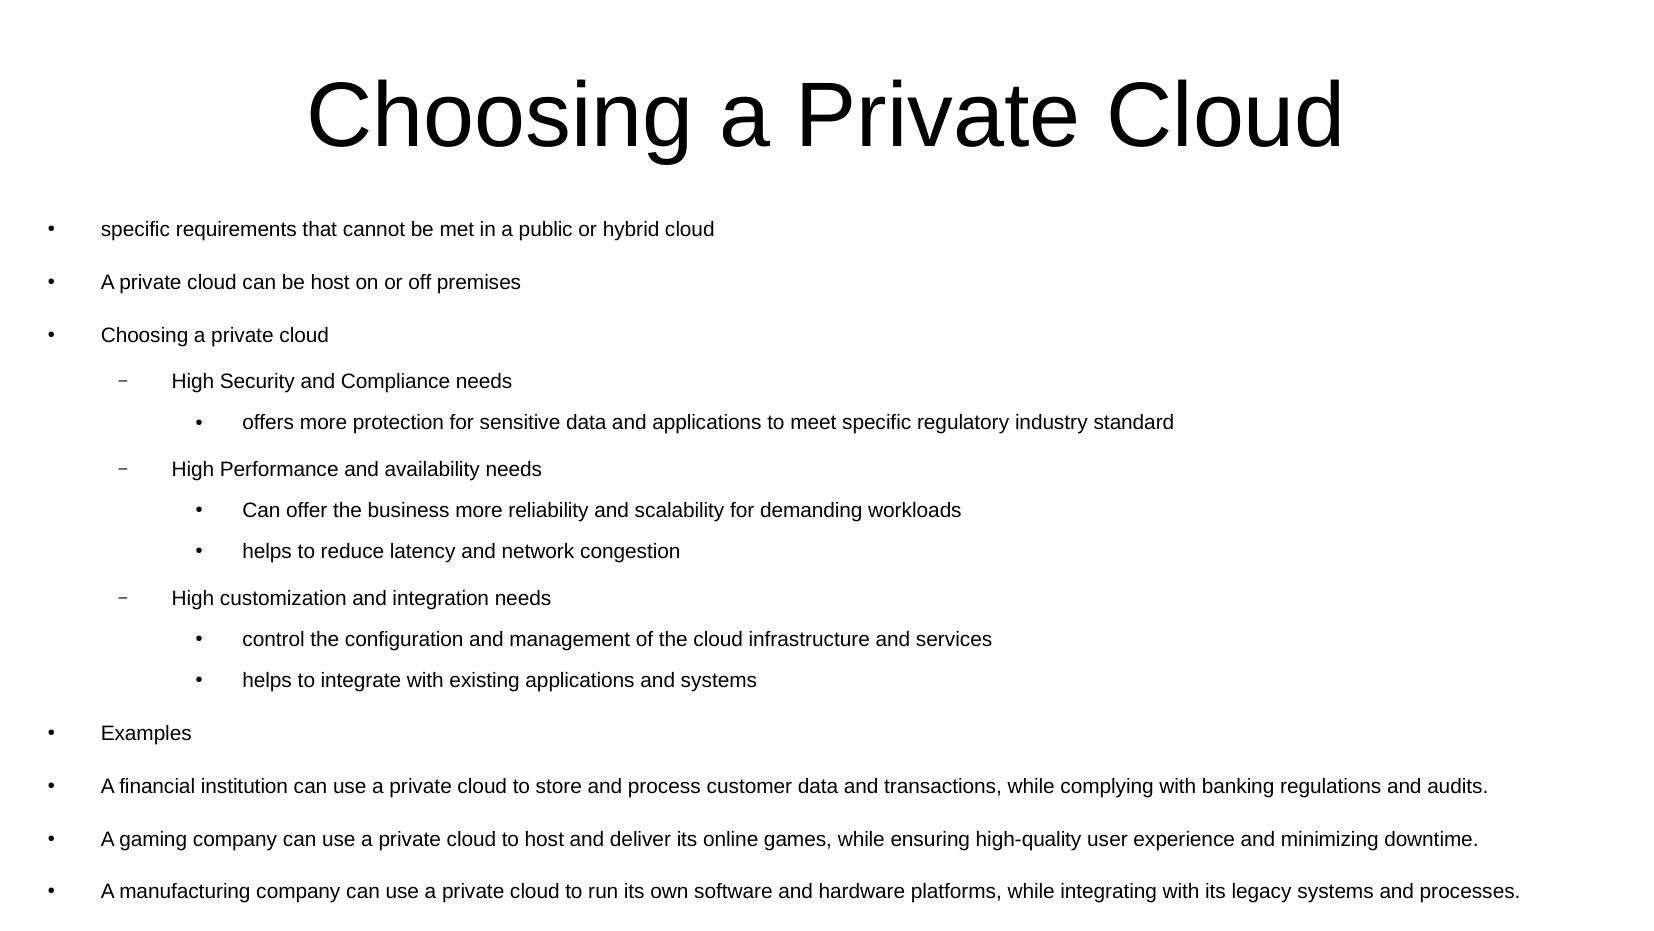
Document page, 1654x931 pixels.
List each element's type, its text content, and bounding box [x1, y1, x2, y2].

list specific requirements that cannot be met in a public or hybrid cloud A private cloud can be host on or off premises Choosing a private cloud High Security and Compliance needs offers more protection for sensitive data and applications to meet specific regulatory industry standard High Performance and availability needs Can offer the business more reliability and scalability for demanding workloads helps to reduce latency and network congestion High customization and integration needs control the configuration and management of the cloud infrastructure and services helps to integrate with existing applications and systems Examples A financial institution can use a private cloud to store and process customer data and transactions, while complying with banking regulations and audits. A gaming company can use a private cloud to host and deliver its online games, while ensuring high-quality user experience and minimizing downtime. A manufacturing company can use a private cloud to run its own software and hardware platforms, while integrating with its legacy systems and processes. [30, 217, 1571, 916]
title Choosing a Private Cloud [82, 37, 1571, 193]
